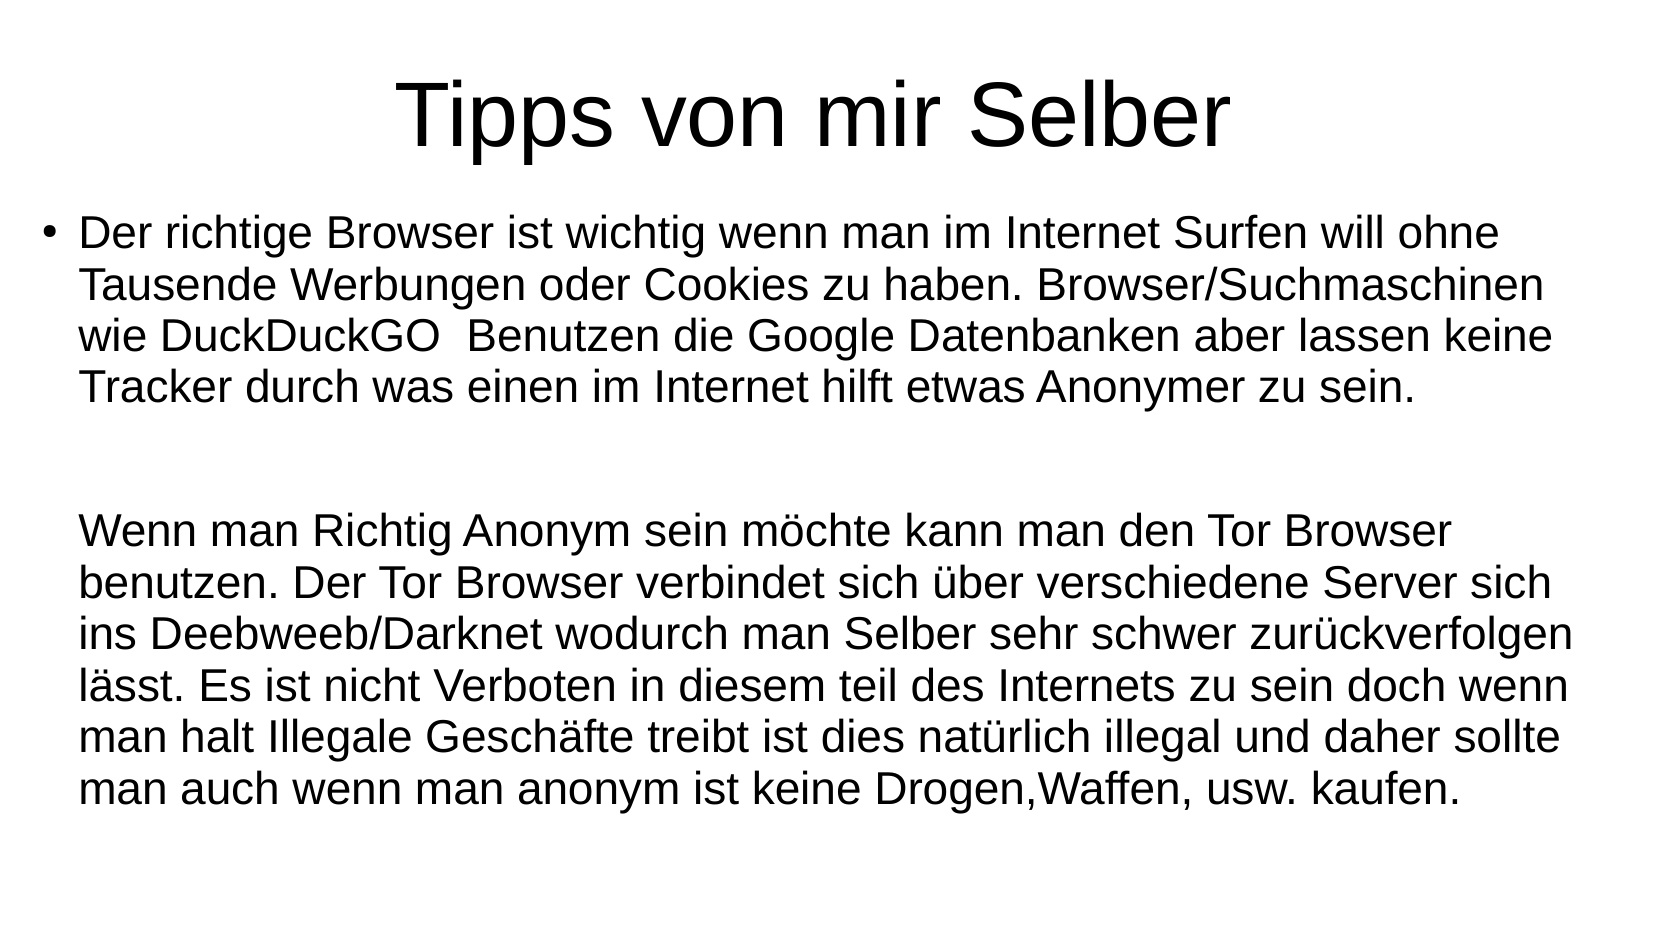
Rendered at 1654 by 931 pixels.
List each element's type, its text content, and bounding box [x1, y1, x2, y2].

list Der richtige Browser ist wichtig wenn man im Internet Surfen will ohne Tausende Werbungen oder Cookies zu haben. Browser/Suchmaschinen wie DuckDuckGO Benutzen die Google Datenbanken aber lassen keine Tracker durch was einen im Internet hilft etwas Anonymer zu sein. Wenn man Richtig Anonym sein möchte kann man den Tor Browser benutzen. Der Tor Browser verbindet sich über verschiedene Server sich ins Deebweeb/Darknet wodurch man Selber sehr schwer zurückverfolgen lässt. Es ist nicht Verboten in diesem teil des Internets zu sein doch wenn man halt Illegale Geschäfte treibt ist dies natürlich illegal und daher sollte man auch wenn man anonym ist keine Drogen,Waffen, usw. kaufen. [29, 206, 1595, 886]
title Tipps von mir Selber [82, 63, 1571, 167]
